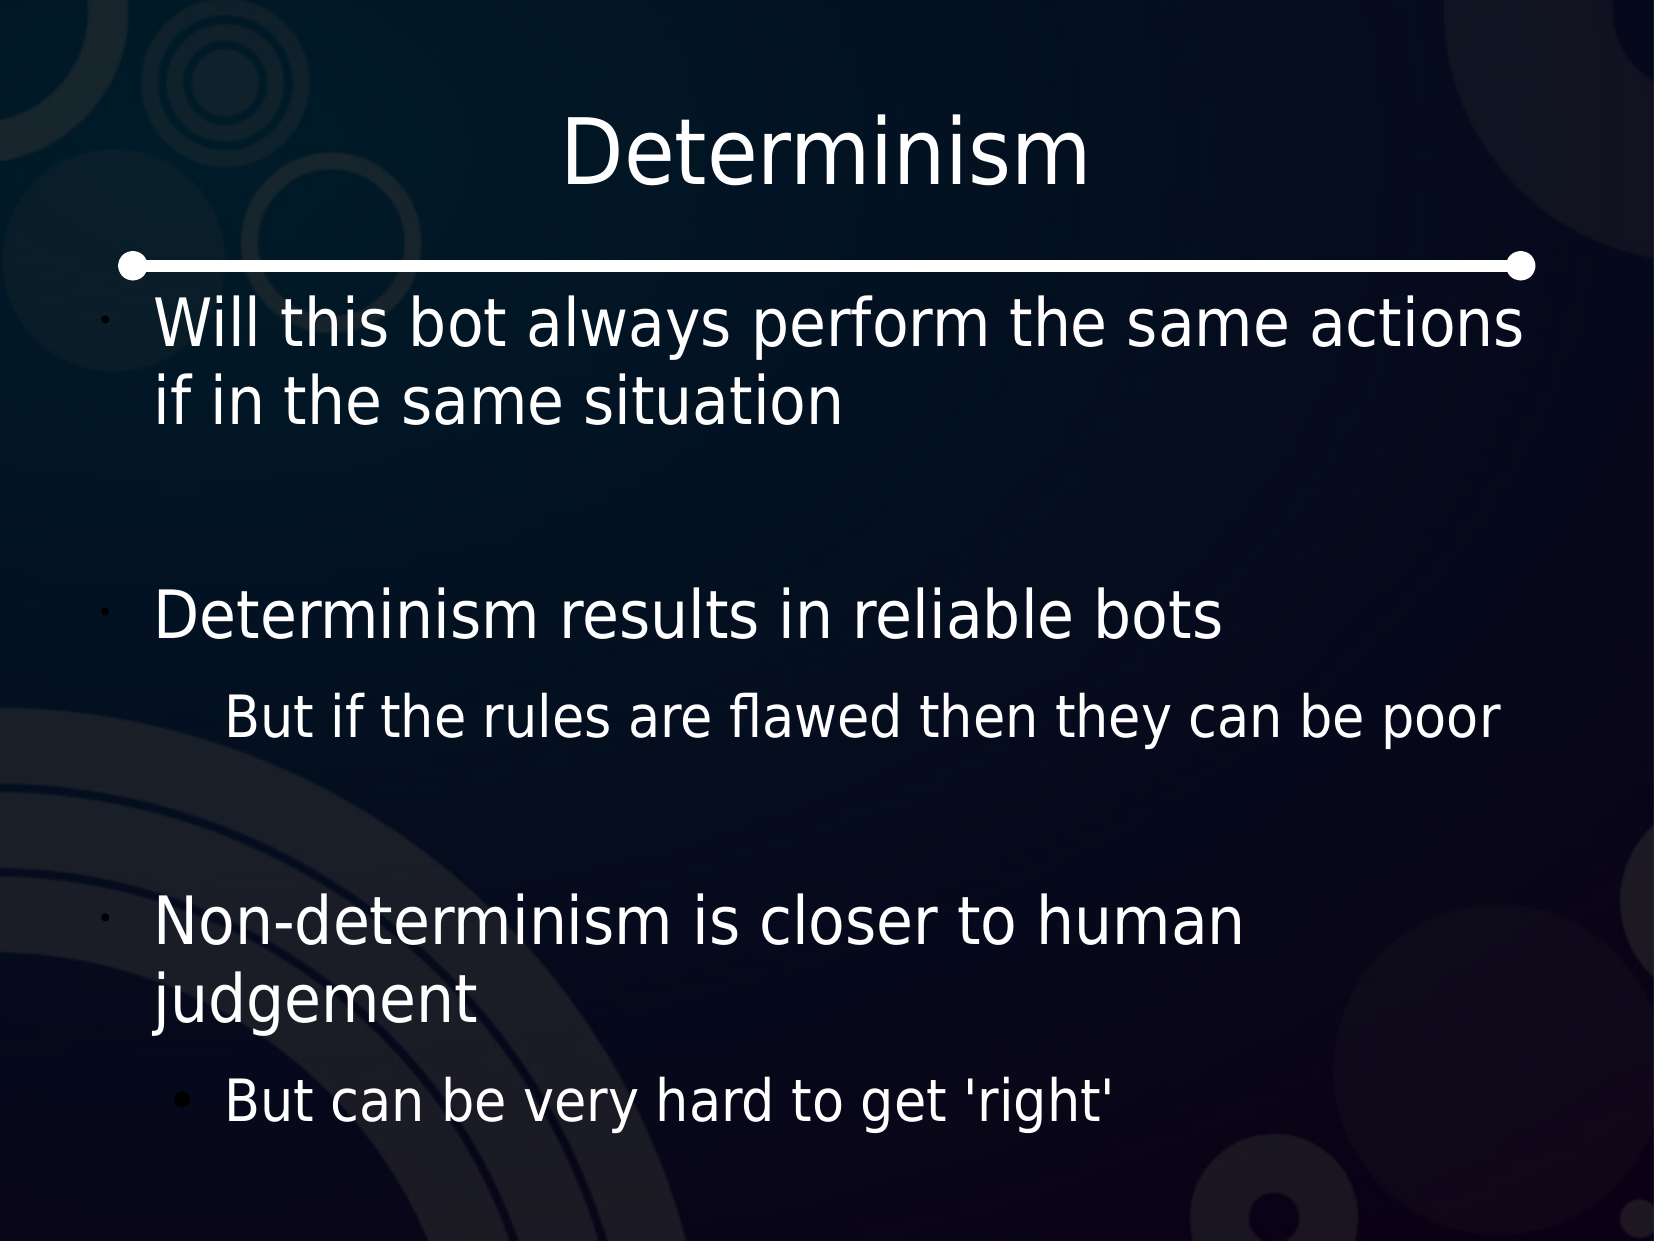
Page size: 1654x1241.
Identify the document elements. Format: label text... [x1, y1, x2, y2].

picture [0, 0, 1654, 1241]
list Will this bot always perform the same actions if in the same situation Determinism results in reliable bots But if the rules are flawed then they can be poor Non-determinism is closer to human judgement But can be very hard to get 'right' [82, 284, 1571, 1136]
title Determinism [82, 56, 1571, 250]
